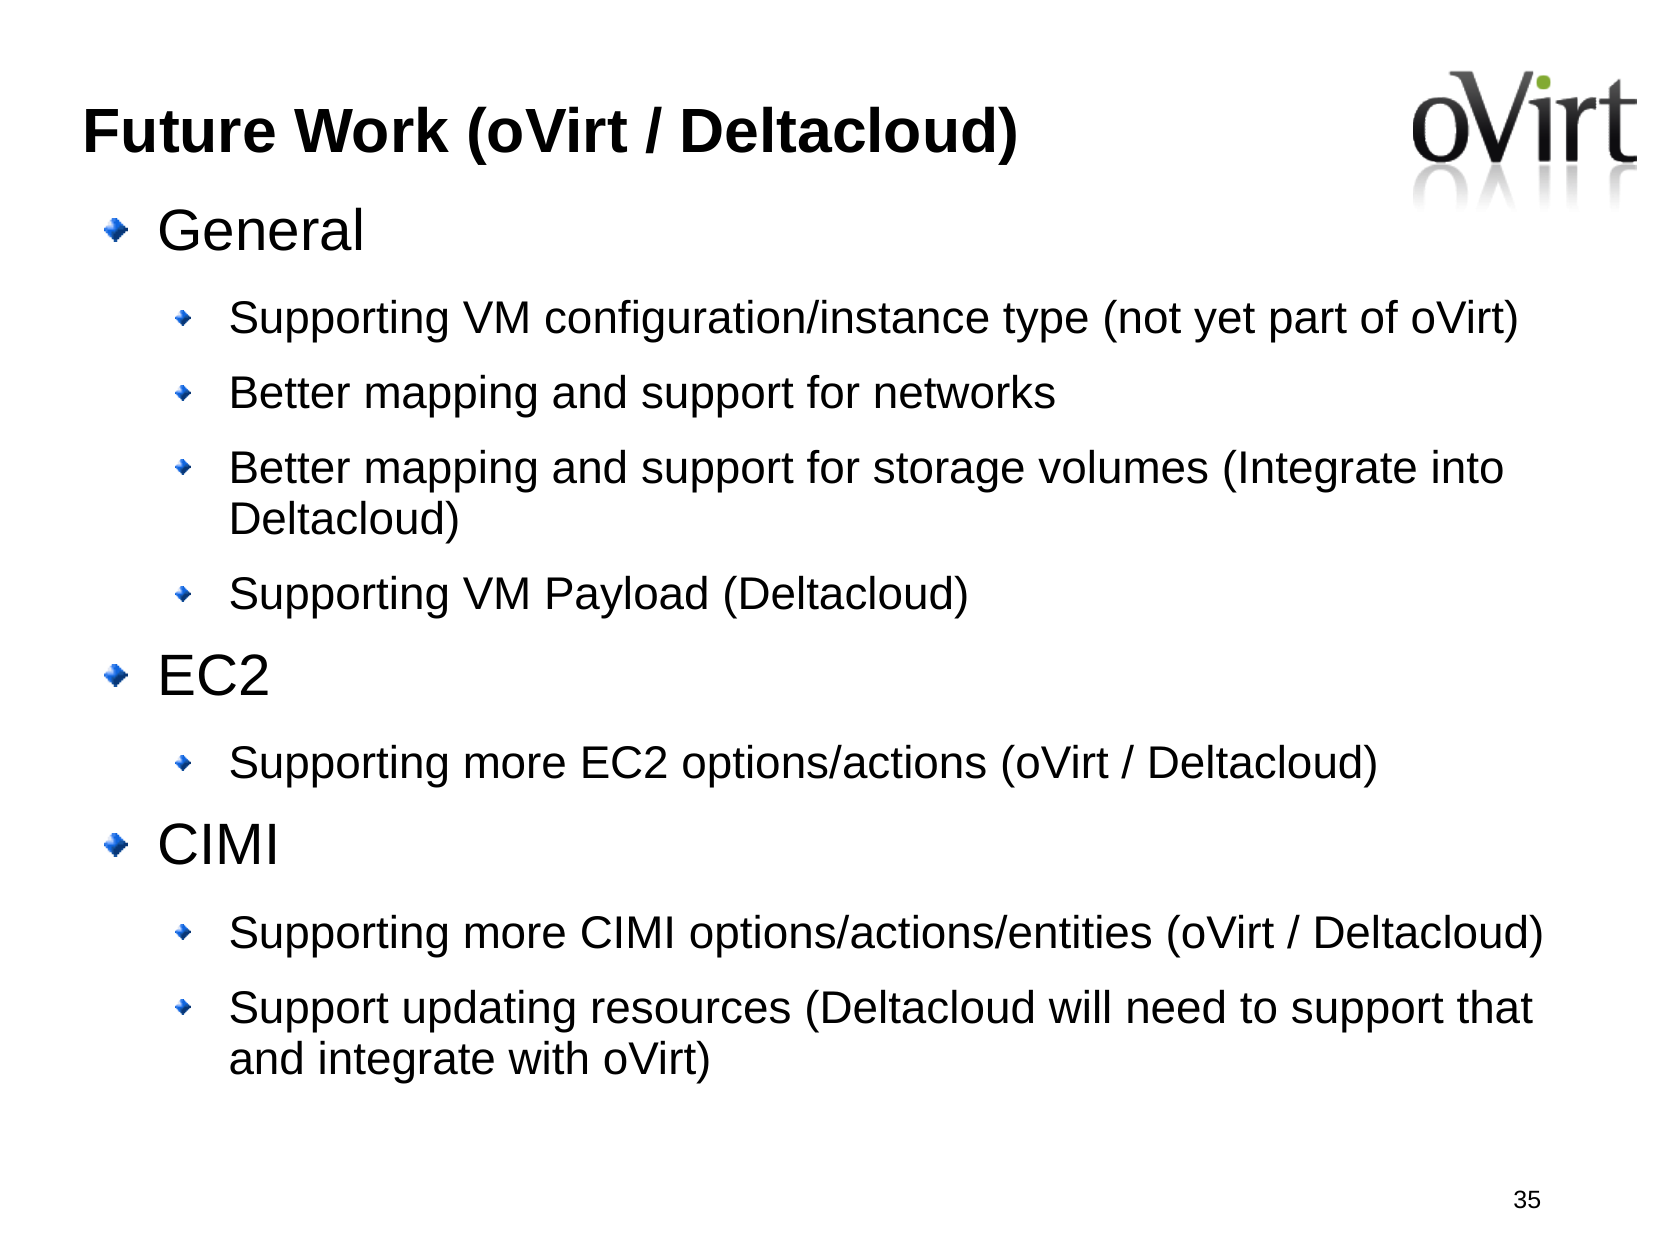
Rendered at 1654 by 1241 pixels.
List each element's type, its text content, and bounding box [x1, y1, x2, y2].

title Future Work (oVirt / Deltacloud) [82, 37, 1303, 226]
picture [1413, 63, 1637, 212]
list General Supporting VM configuration/instance type (not yet part of oVirt) Better mapping and support for networks Better mapping and support for storage volumes (Integrate into Deltacloud) Supporting VM Payload (Deltacloud) EC2 Supporting more EC2 options/actions (oVirt / Deltacloud) CIMI Supporting more CIMI options/actions/entities (oVirt / Deltacloud) Support updating resources (Deltacloud will need to support that and integrate with oVirt) [86, 197, 1576, 1085]
